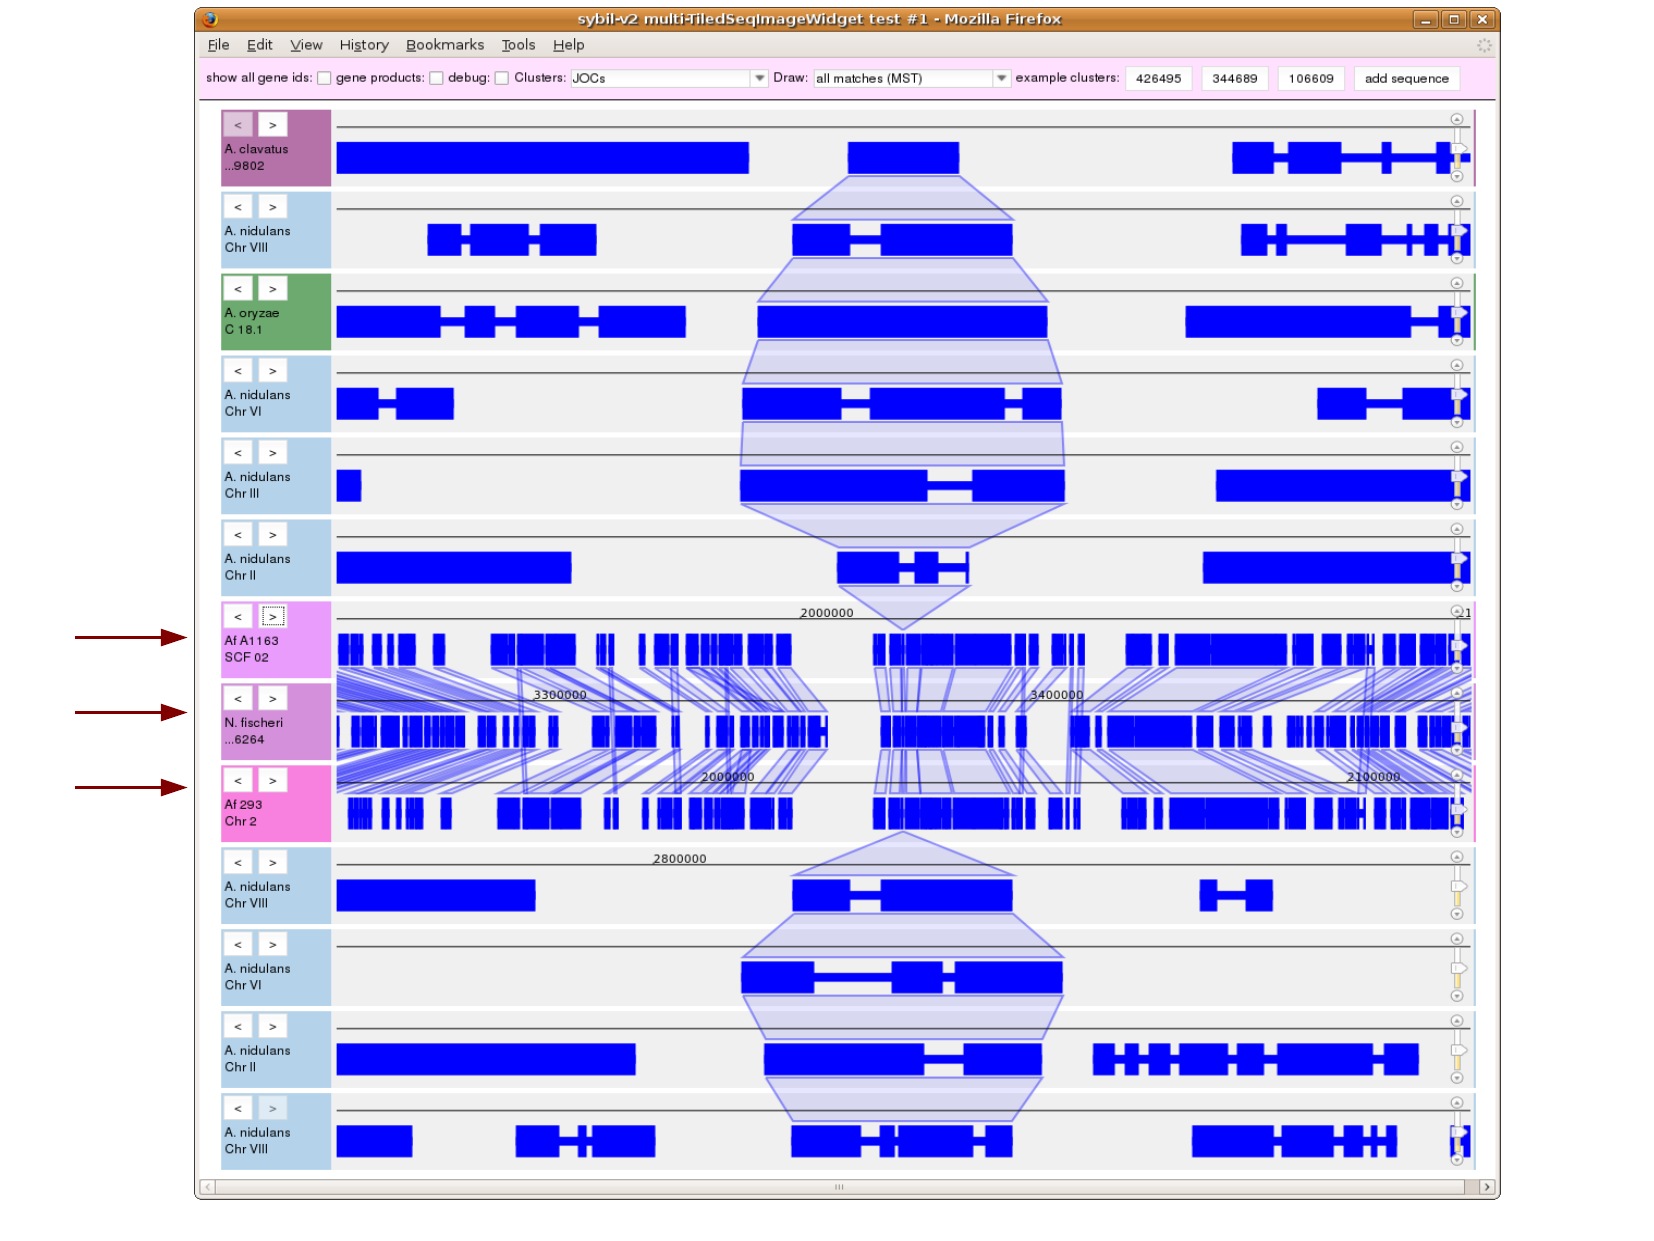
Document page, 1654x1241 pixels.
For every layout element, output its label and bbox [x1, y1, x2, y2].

picture [194, 7, 1501, 1201]
